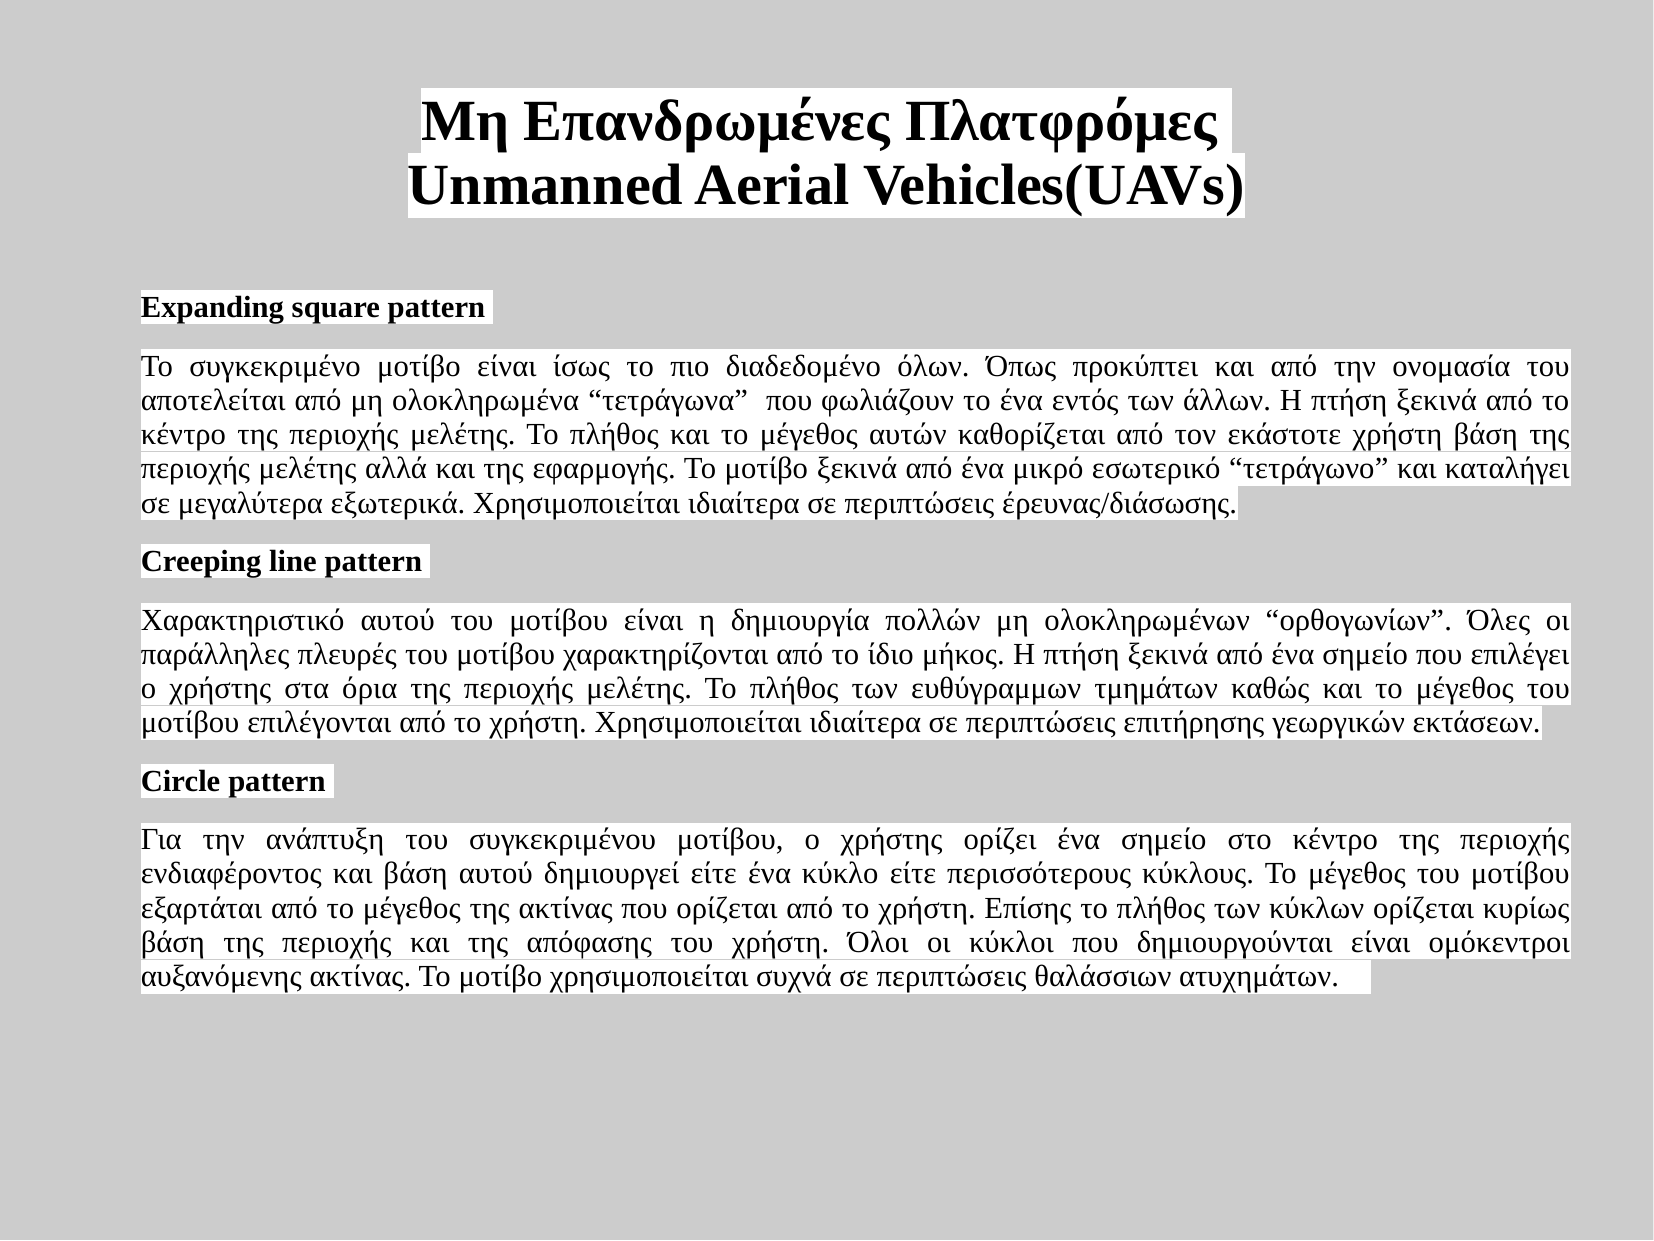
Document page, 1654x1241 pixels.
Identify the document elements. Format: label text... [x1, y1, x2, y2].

list Expanding square pattern Το συγκεκριμένο μοτίβο είναι ίσως το πιο διαδεδομένο όλων. Όπως προκύπτει και από την ονομασία του αποτελείται από μη ολοκληρωμένα “τετράγωνα” που φωλιάζουν το ένα εντός των άλλων. Η πτήση ξεκινά από το κέντρο της περιοχής μελέτης. Το πλήθος και το μέγεθος αυτών καθορίζεται από τον εκάστοτε χρήστη βάση της περιοχής μελέτης αλλά και της εφαρμογής. Το μοτίβο ξεκινά από ένα μικρό εσωτερικό “τετράγωνο” και καταλήγει σε μεγαλύτερα εξωτερικά. Χρησιμοποιείται ιδιαίτερα σε περιπτώσεις έρευνας/διάσωσης. Creeping line pattern Χαρακτηριστικό αυτού του μοτίβου είναι η δημιουργία πολλών μη ολοκληρωμένων “ορθογωνίων”. Όλες οι παράλληλες πλευρές του μοτίβου χαρακτηρίζονται από το ίδιο μήκος. Η πτήση ξεκινά από ένα σημείο που επιλέγει ο χρήστης στα όρια της περιοχής μελέτης. Το πλήθος των ευθύγραμμων τμημάτων καθώς και το μέγεθος του μοτίβου επιλέγονται από το χρήστη. Χρησιμοποιείται ιδιαίτερα σε περιπτώσεις επιτήρησης γεωργικών εκτάσεων. Circle pattern Για την ανάπτυξη του συγκεκριμένου μοτίβου, ο χρήστης ορίζει ένα σημείο στο κέντρο της περιοχής ενδιαφέροντος και βάση αυτού δημιουργεί είτε ένα κύκλο είτε περισσότερους κύκλους. Το μέγεθος του μοτίβου εξαρτάται από το μέγεθος της ακτίνας που ορίζεται από το χρήστη. Επίσης το πλήθος των κύκλων ορίζεται κυρίως βάση της περιοχής και της απόφασης του χρήστη. Όλοι οι κύκλοι που δημιουργούνται είναι ομόκεντροι αυξανόμενης ακτίνας. Το μοτίβο χρησιμοποιείται συχνά σε περιπτώσεις θαλάσσιων ατυχημάτων. [82, 290, 1571, 1010]
title Μη Επανδρωμένες Πλατφρόμες Unmanned Aerial Vehicles(UAVs) [82, 49, 1571, 257]
